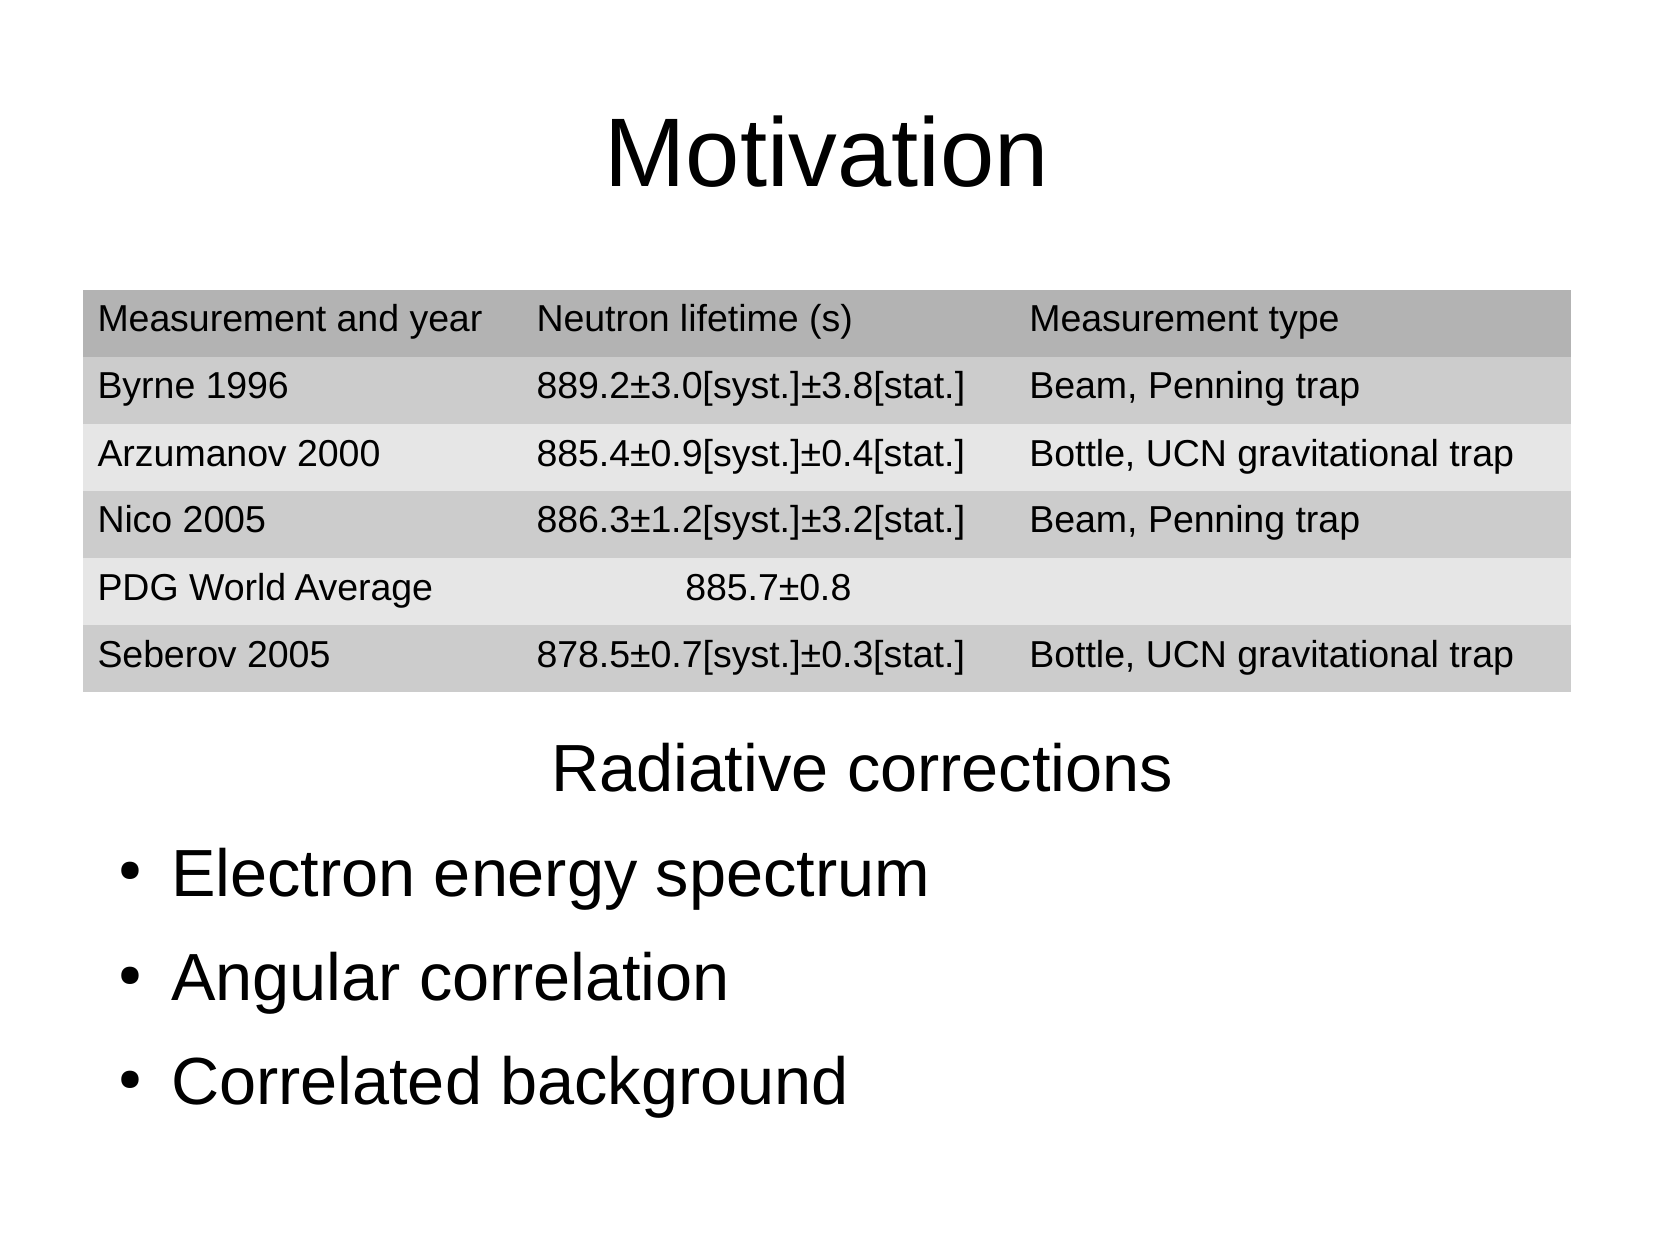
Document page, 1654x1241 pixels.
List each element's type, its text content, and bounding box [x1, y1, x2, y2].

table_header Neutron lifetime (s) [522, 290, 1015, 357]
table_cell Byrne 1996 [83, 357, 522, 424]
table_header Measurement and year [83, 290, 522, 357]
table_cell 889.2±3.0[syst.]±3.8[stat.] [522, 357, 1015, 424]
table_cell Bottle, UCN gravitational trap [1015, 424, 1571, 491]
list Radiative corrections Electron energy spectrum Angular correlation Correlated background [100, 731, 1554, 1144]
table_cell Arzumanov 2000 [83, 424, 522, 491]
table_header Measurement type [1015, 290, 1571, 357]
table_cell Seberov 2005 [83, 625, 522, 692]
table_cell [1015, 558, 1571, 625]
table_cell PDG World Average [83, 558, 522, 625]
table_cell 885.7±0.8 [522, 558, 1015, 625]
table_cell Bottle, UCN gravitational trap [1015, 625, 1571, 692]
table_cell 885.4±0.9[syst.]±0.4[stat.] [522, 424, 1015, 491]
table_cell Beam, Penning trap [1015, 491, 1571, 558]
table_cell Beam, Penning trap [1015, 357, 1571, 424]
table_cell 878.5±0.7[syst.]±0.3[stat.] [522, 625, 1015, 692]
title Motivation [82, 49, 1571, 257]
table_cell 886.3±1.2[syst.]±3.2[stat.] [522, 491, 1015, 558]
table_cell Nico 2005 [83, 491, 522, 558]
